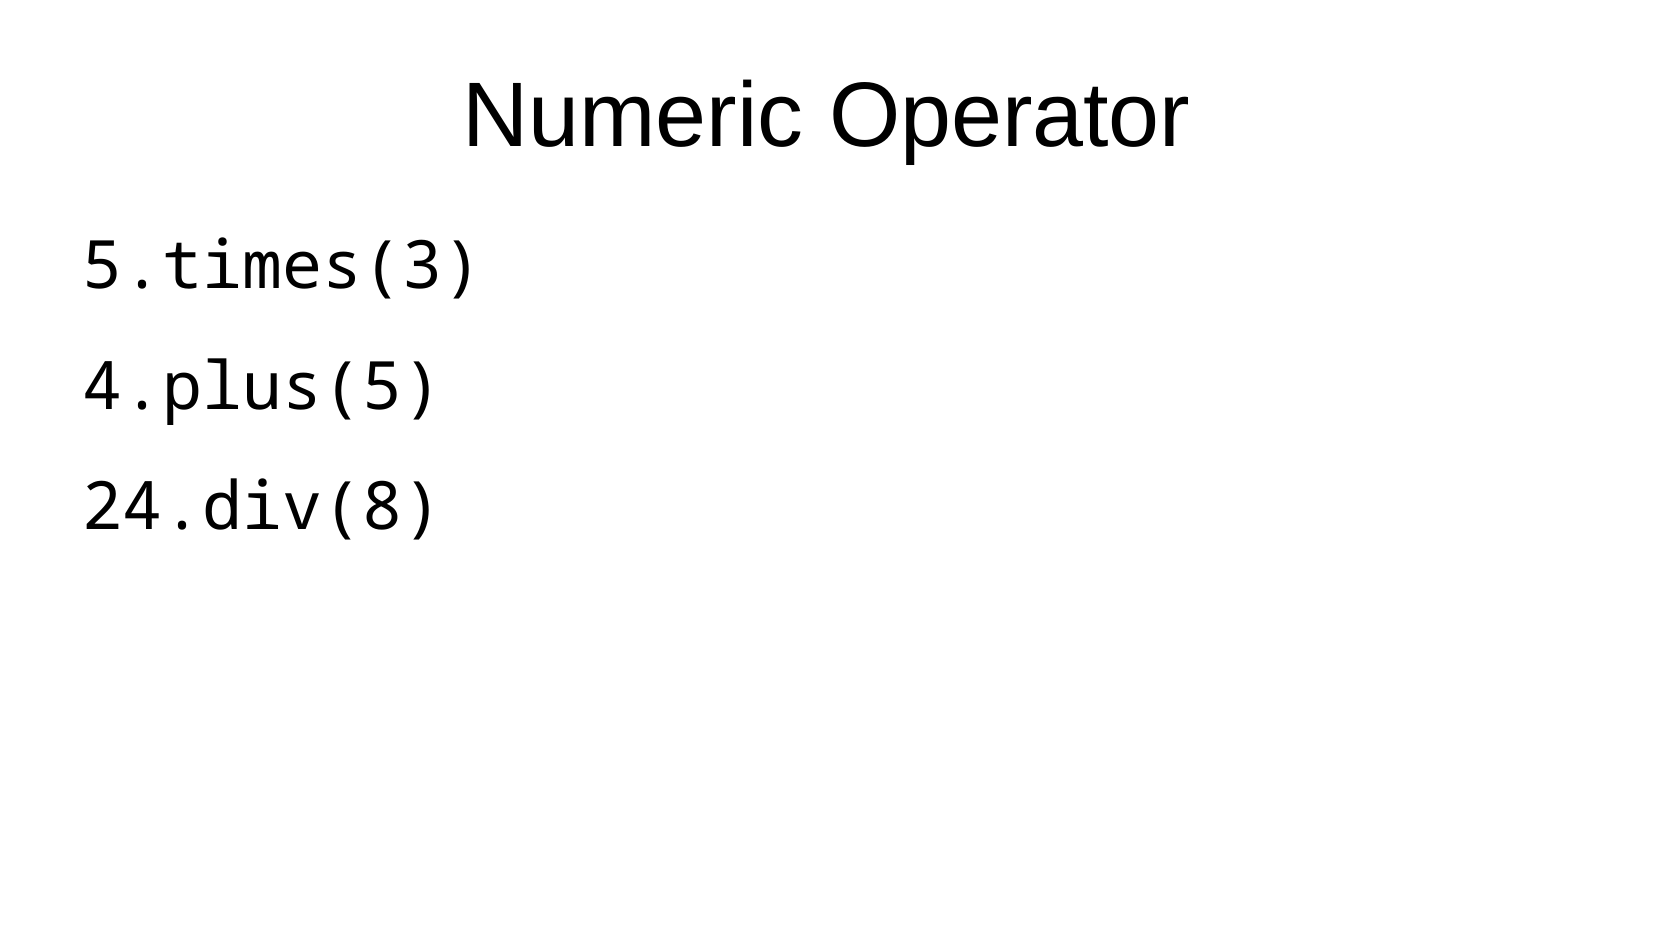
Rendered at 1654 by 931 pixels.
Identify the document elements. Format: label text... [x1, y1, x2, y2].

list 5.times(3) 4.plus(5) 24.div(8) [82, 217, 1571, 758]
title Numeric Operator [82, 37, 1571, 193]
